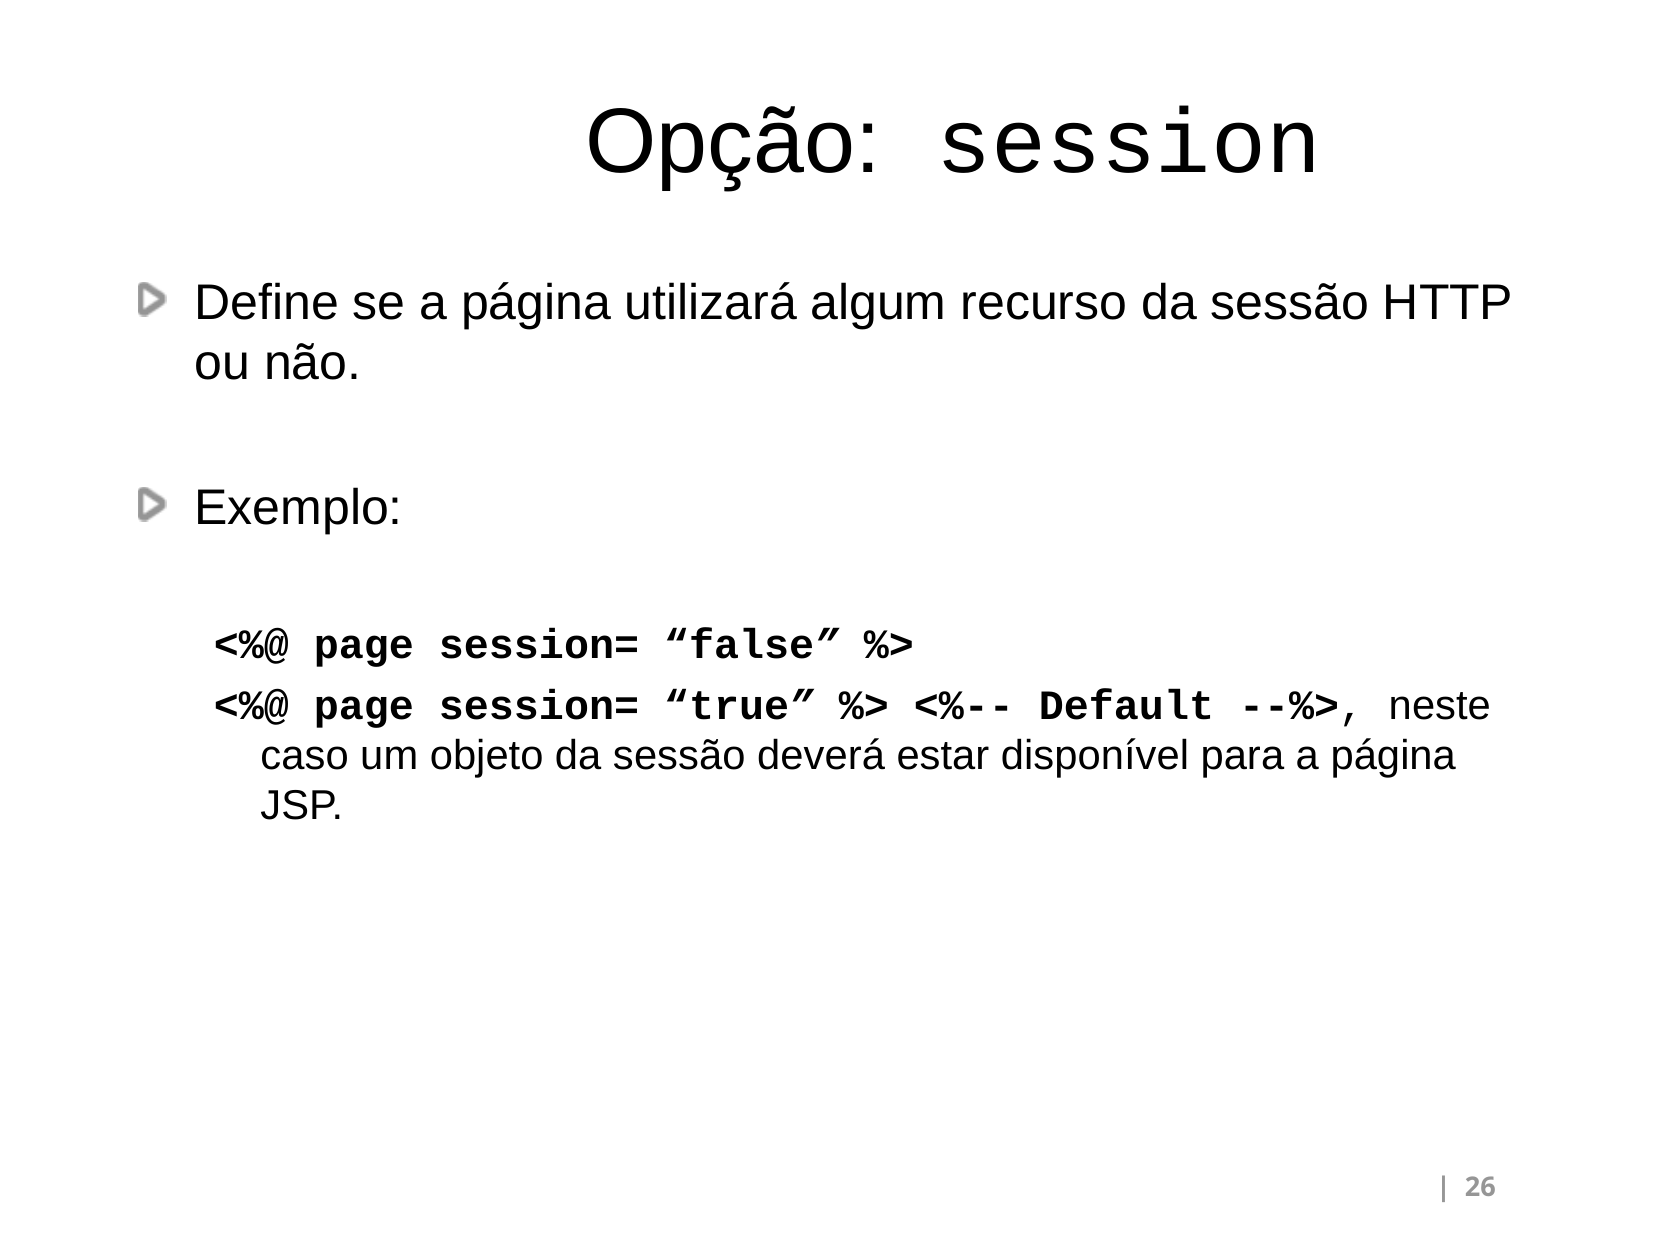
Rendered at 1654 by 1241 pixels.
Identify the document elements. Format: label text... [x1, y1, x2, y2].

text_box | <número> [711, 1162, 1511, 1217]
list Define se a página utilizará algum recurso da sessão HTTP ou não. Exemplo: <%@ page session= “false” %> <%@ page session= “true” %> <%-- Default --%>, neste caso um objeto da sessão deverá estar disponível para a página JSP. [124, 261, 1530, 1117]
title Opção: session [234, 0, 1640, 198]
